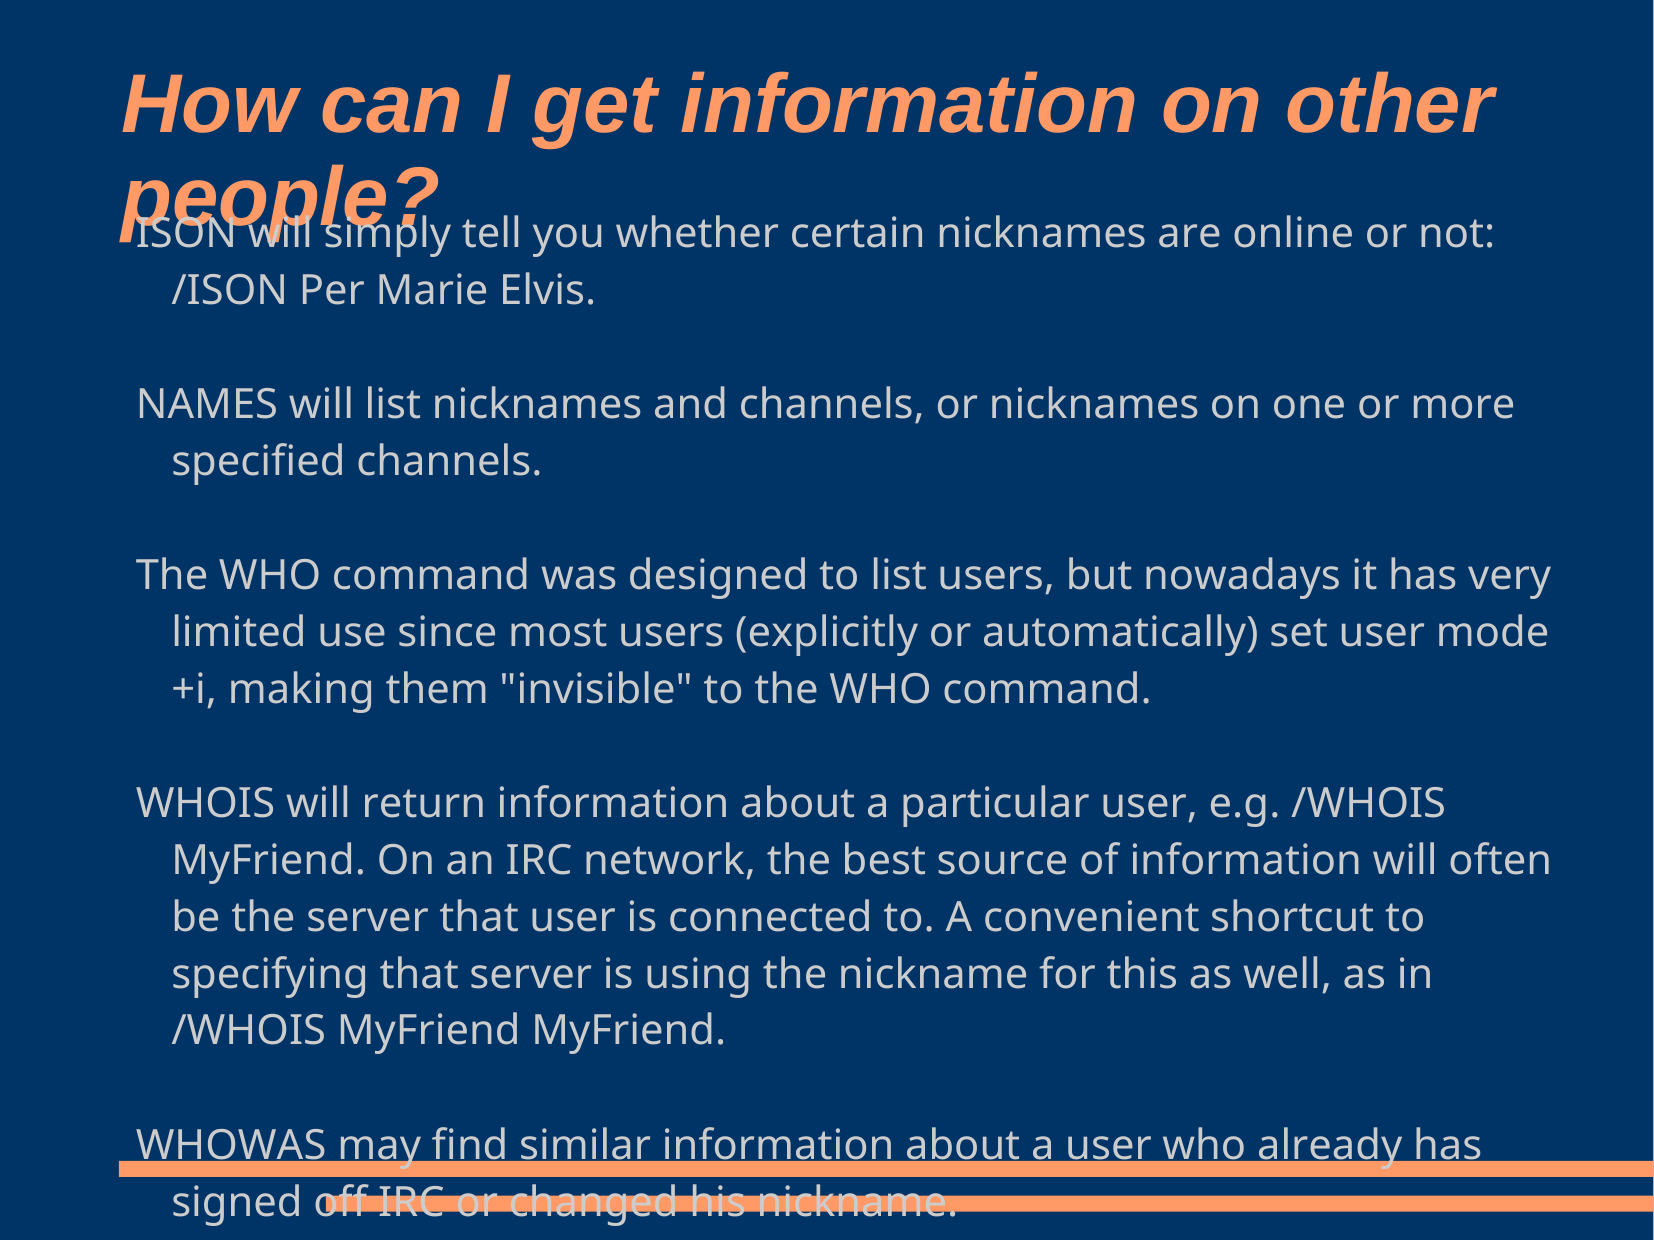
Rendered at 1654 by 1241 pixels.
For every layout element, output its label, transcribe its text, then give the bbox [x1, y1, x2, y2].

subtitle ISON will simply tell you whether certain nicknames are online or not: /ISON Per Marie Elvis. NAMES will list nicknames and channels, or nicknames on one or more specified channels. The WHO command was designed to list users, but nowadays it has very limited use since most users (explicitly or automatically) set user mode +i, making them "invisible" to the WHO command. WHOIS will return information about a particular user, e.g. /WHOIS MyFriend. On an IRC network, the best source of information will often be the server that user is connected to. A convenient shortcut to specifying that server is using the nickname for this as well, as in /WHOIS MyFriend MyFriend. WHOWAS may find similar information about a user who already has signed off IRC or changed his nickname. [135, 225, 1576, 1190]
title How can I get information on other people? [121, 46, 1534, 254]
